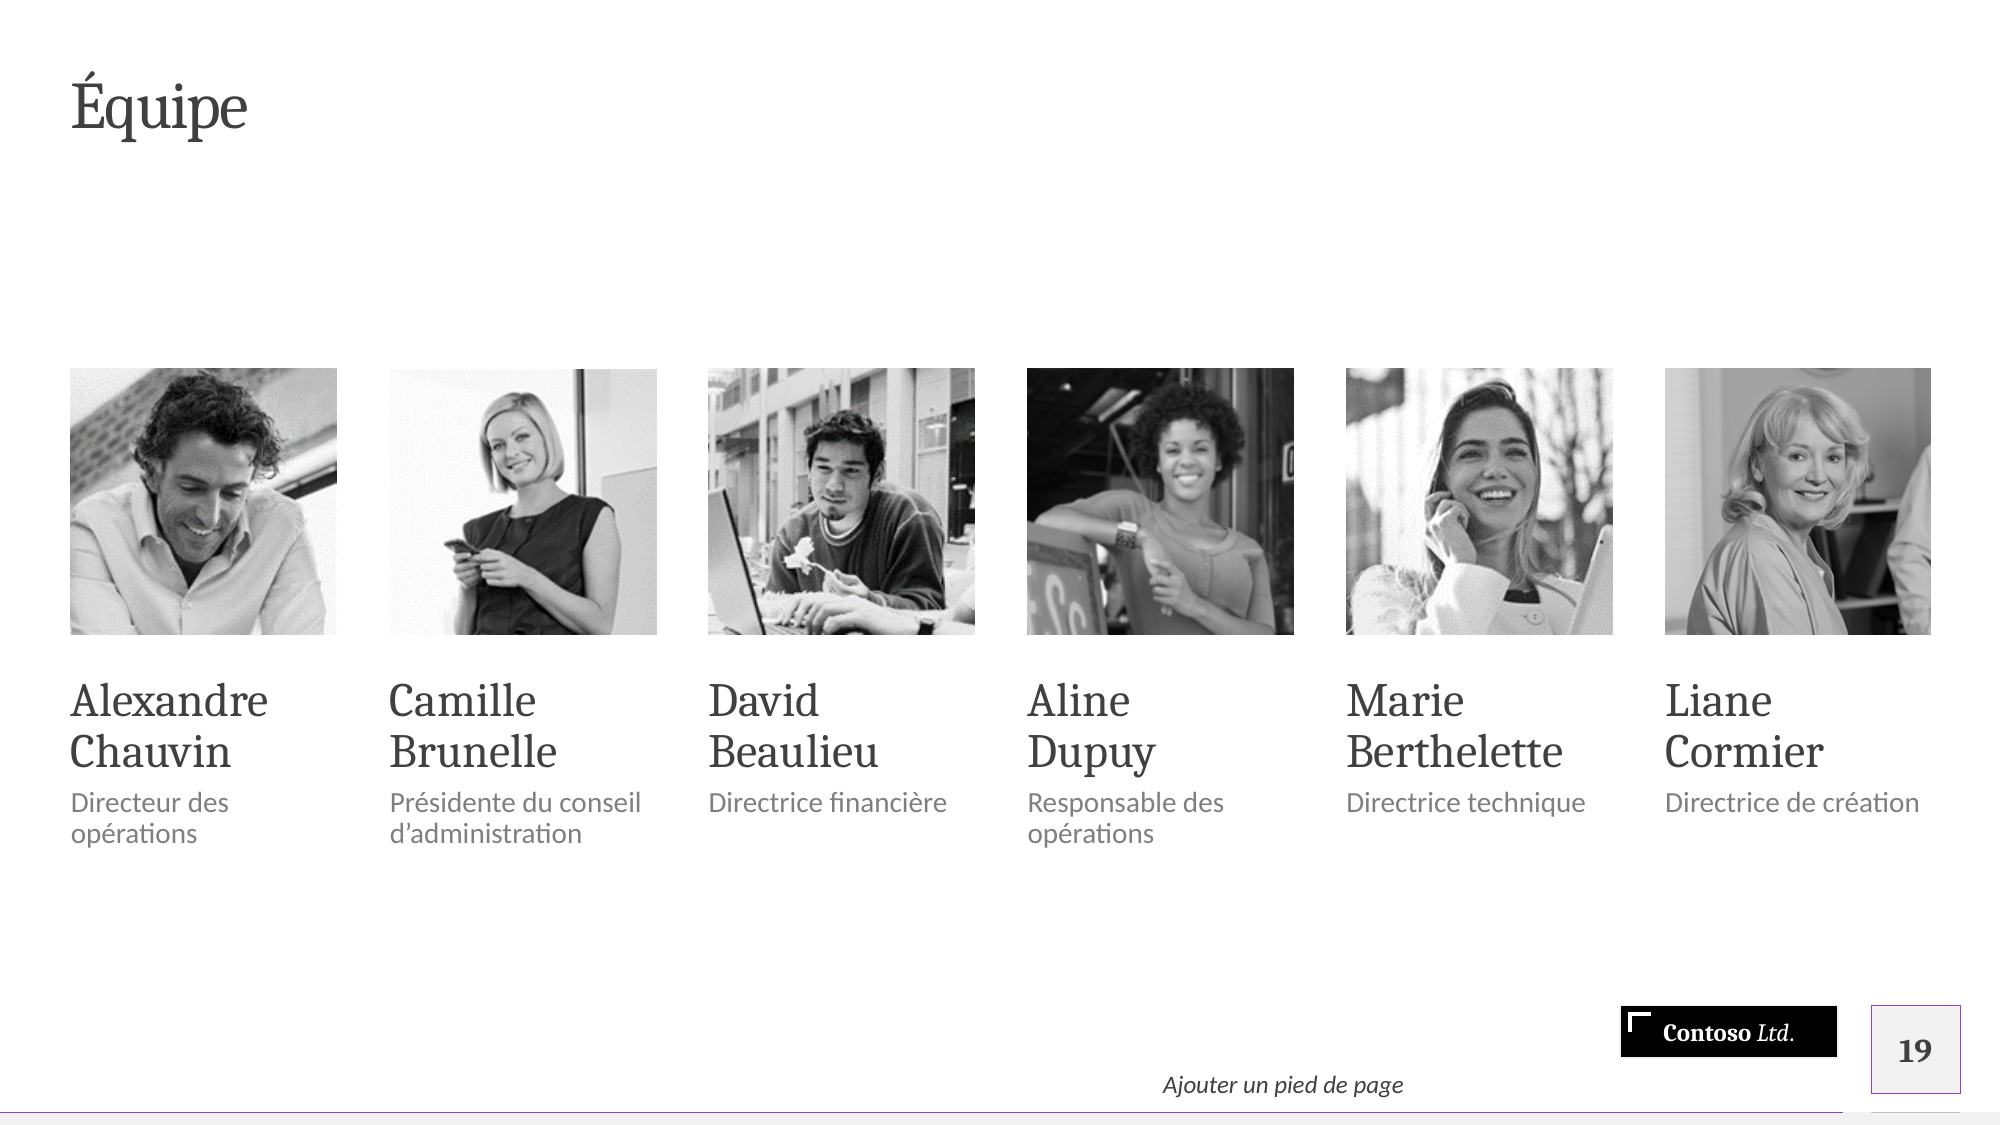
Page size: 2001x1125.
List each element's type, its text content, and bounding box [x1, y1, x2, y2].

picture [708, 368, 975, 635]
text_box Ajouter un pied de page [1163, 1064, 1839, 1099]
picture [1346, 368, 1613, 635]
list Directrice financière [708, 787, 975, 906]
picture [70, 368, 337, 635]
list David Beaulieu [708, 674, 975, 779]
list Présidente du conseil d’administration [389, 787, 656, 906]
title Équipe [70, 70, 1932, 142]
text_box 19 [1871, 1019, 1960, 1080]
picture [1665, 368, 1931, 635]
picture [389, 369, 657, 635]
list Alexandre Chauvin [70, 674, 337, 779]
list Marie Berthelette [1346, 674, 1613, 779]
list Directeur des opérations [70, 787, 337, 906]
list Camille Brunelle [389, 674, 656, 779]
list Directrice technique [1346, 787, 1613, 906]
list Liane Cormier [1665, 674, 1931, 779]
list Aline Dupuy [1027, 674, 1294, 779]
picture [1027, 368, 1294, 635]
list Responsable des opérations [1027, 787, 1294, 906]
list Directrice de création [1665, 787, 1931, 906]
